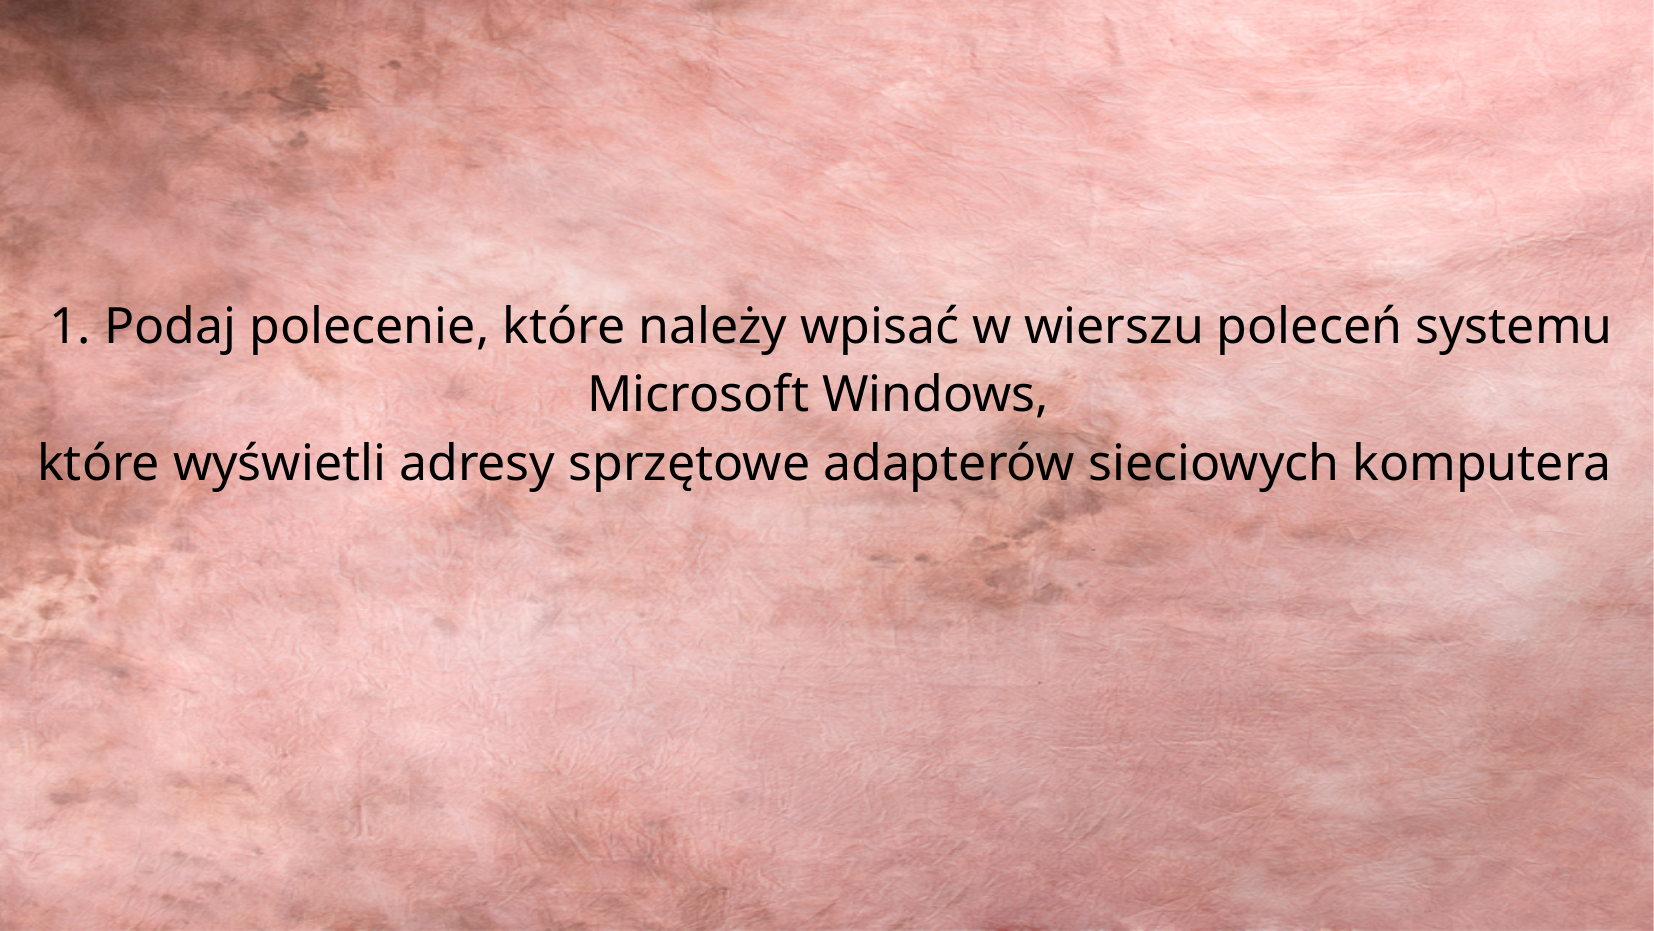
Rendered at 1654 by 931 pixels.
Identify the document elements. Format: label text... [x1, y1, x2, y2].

picture [0, 0, 1654, 931]
title 1. Podaj polecenie, które należy wpisać w wierszu poleceń systemu Microsoft Windows, które wyświetli adresy sprzętowe adapterów sieciowych komputera [15, 326, 1636, 527]
